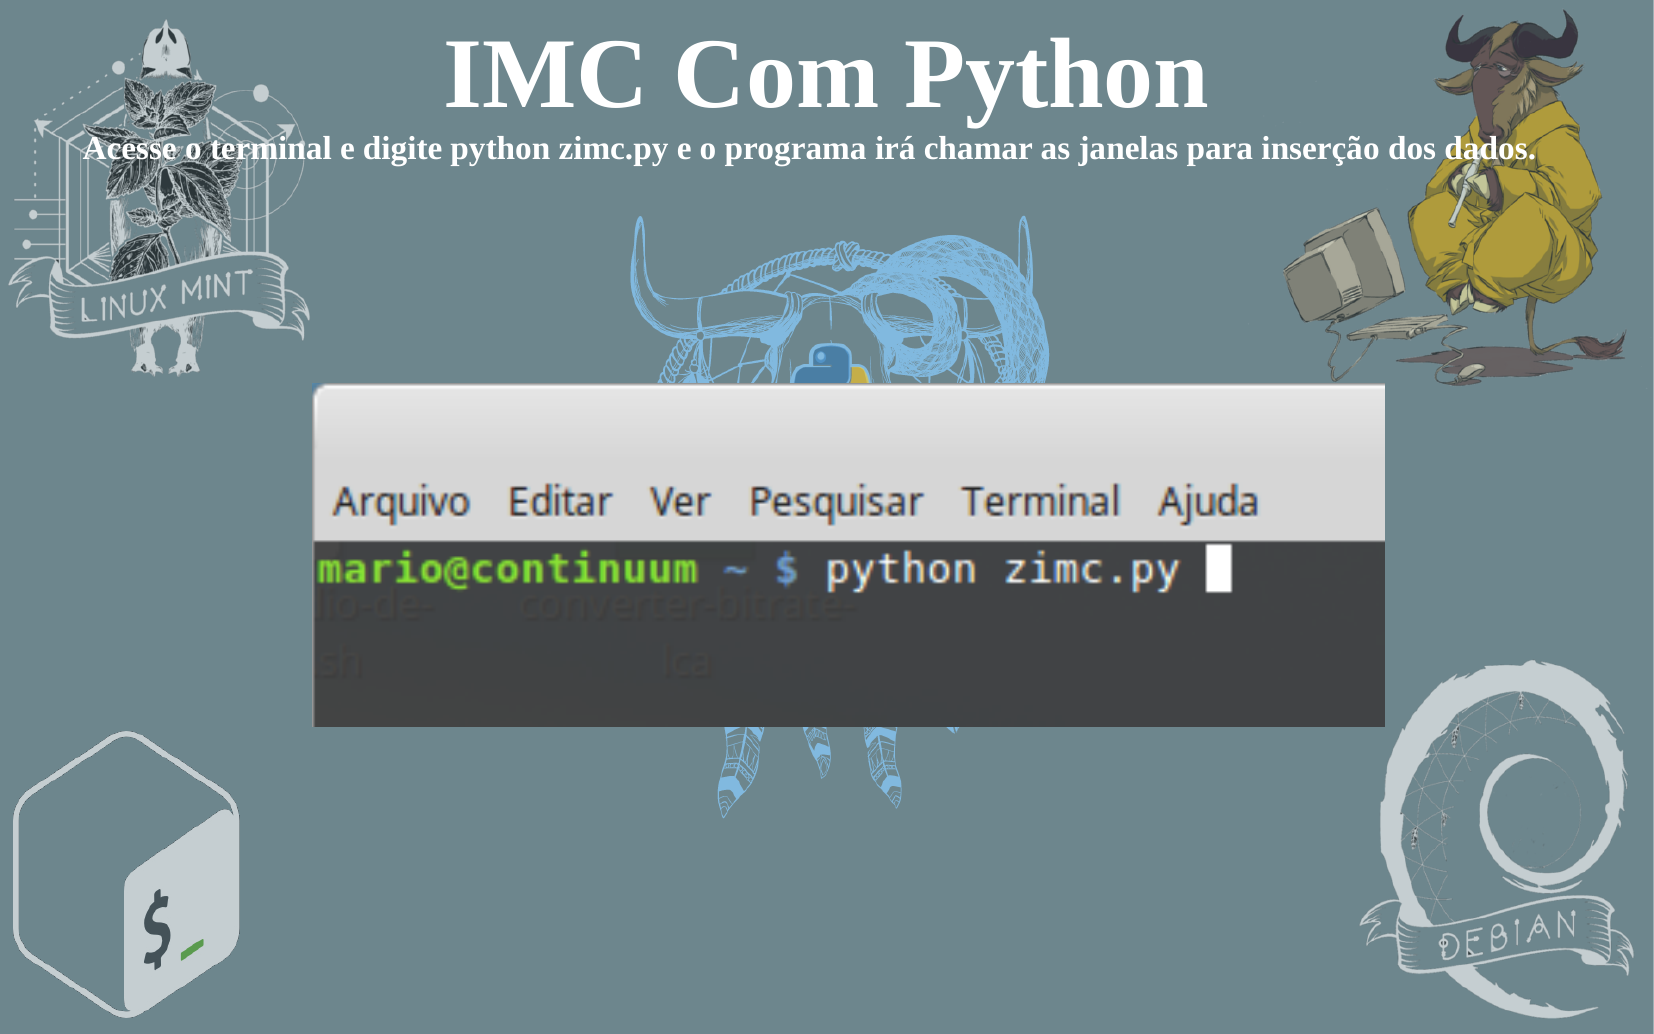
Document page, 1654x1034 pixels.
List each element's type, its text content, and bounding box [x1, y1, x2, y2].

list Acesse o terminal e digite python zimc.py e o programa irá chamar as janelas para inserção dos dados. [82, 129, 1571, 184]
picture [0, 0, 1654, 1034]
title IMC Com Python [82, 18, 1571, 129]
